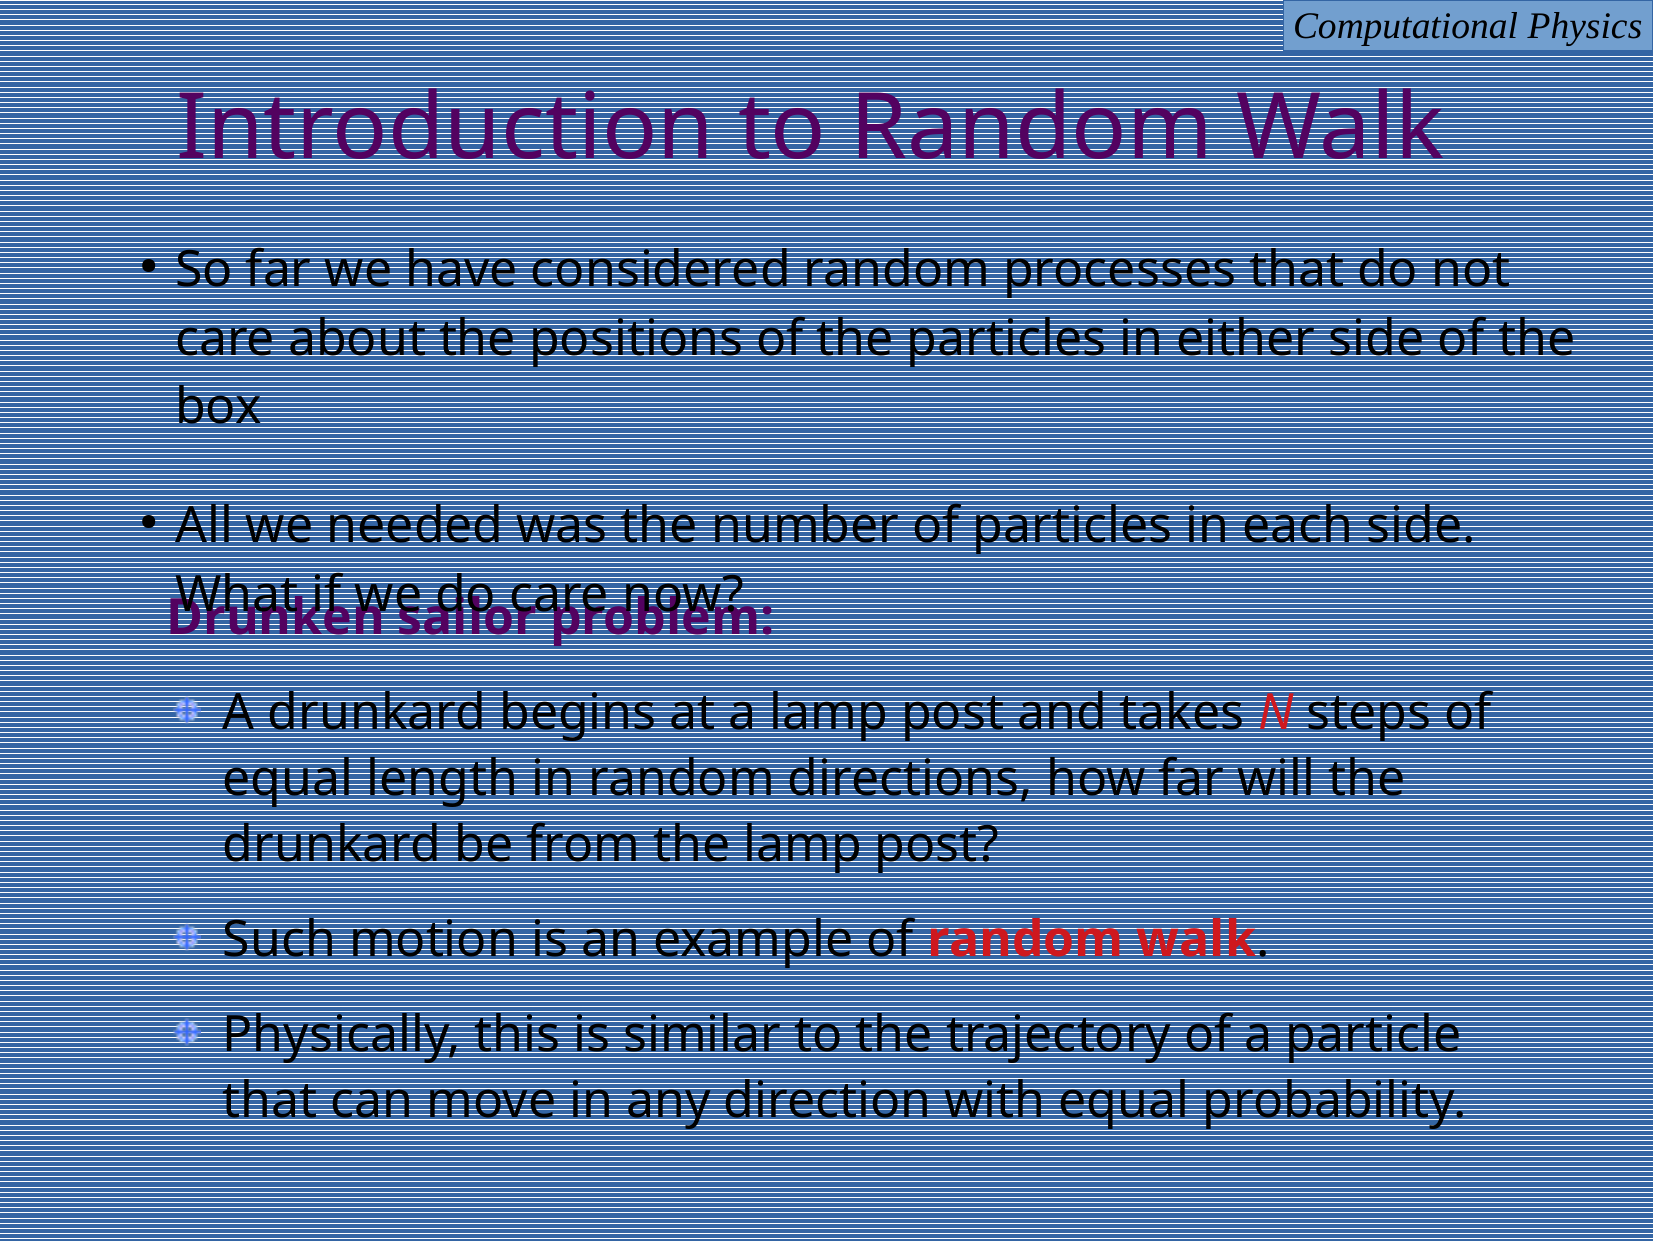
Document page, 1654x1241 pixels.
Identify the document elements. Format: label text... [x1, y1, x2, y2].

list Drunken sailor problem: A drunkard begins at a lamp post and takes N steps of equal length in random directions, how far will the drunkard be from the lamp post? Such motion is an example of random walk. Physically, this is similar to the trajectory of a particle that can move in any direction with equal probability. [151, 570, 1557, 1241]
text_box So far we have considered random processes that do not care about the positions of the particles in either side of the box All we needed was the number of particles in each side. What if we do care now? [124, 226, 1608, 507]
title Introduction to Random Walk [90, 51, 1496, 185]
